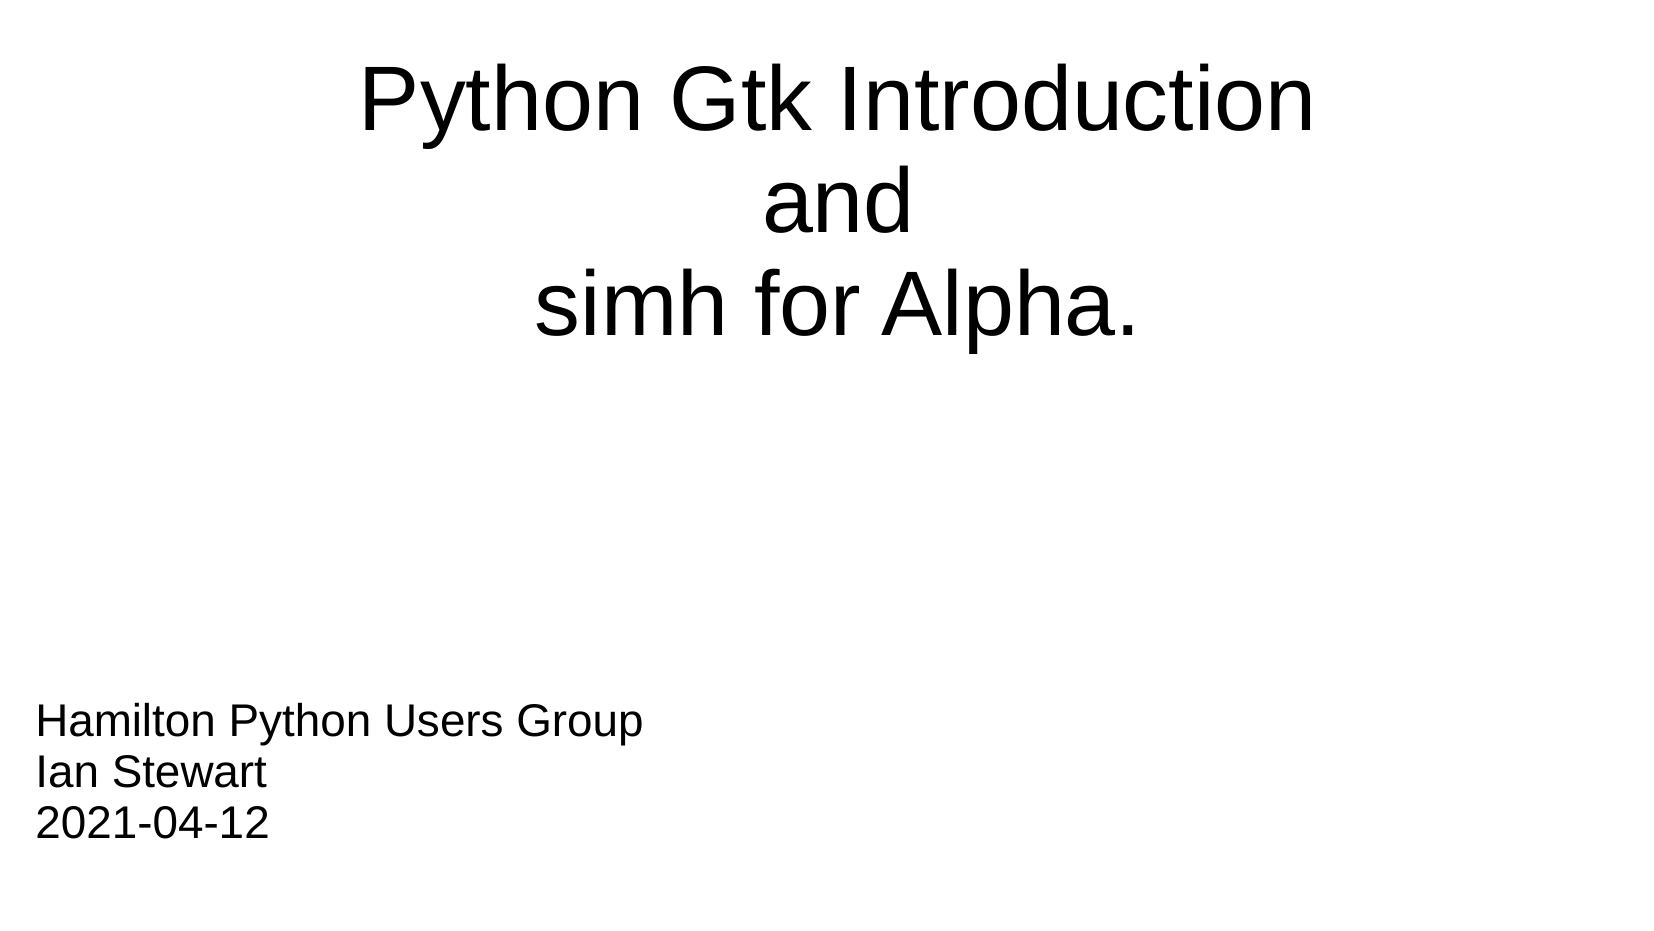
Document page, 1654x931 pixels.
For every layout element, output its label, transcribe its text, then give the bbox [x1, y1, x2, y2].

title Python Gtk Introduction and simh for Alpha. [94, 47, 1583, 355]
subtitle Hamilton Python Users Group Ian Stewart 2021-04-12 [35, 649, 1524, 894]
